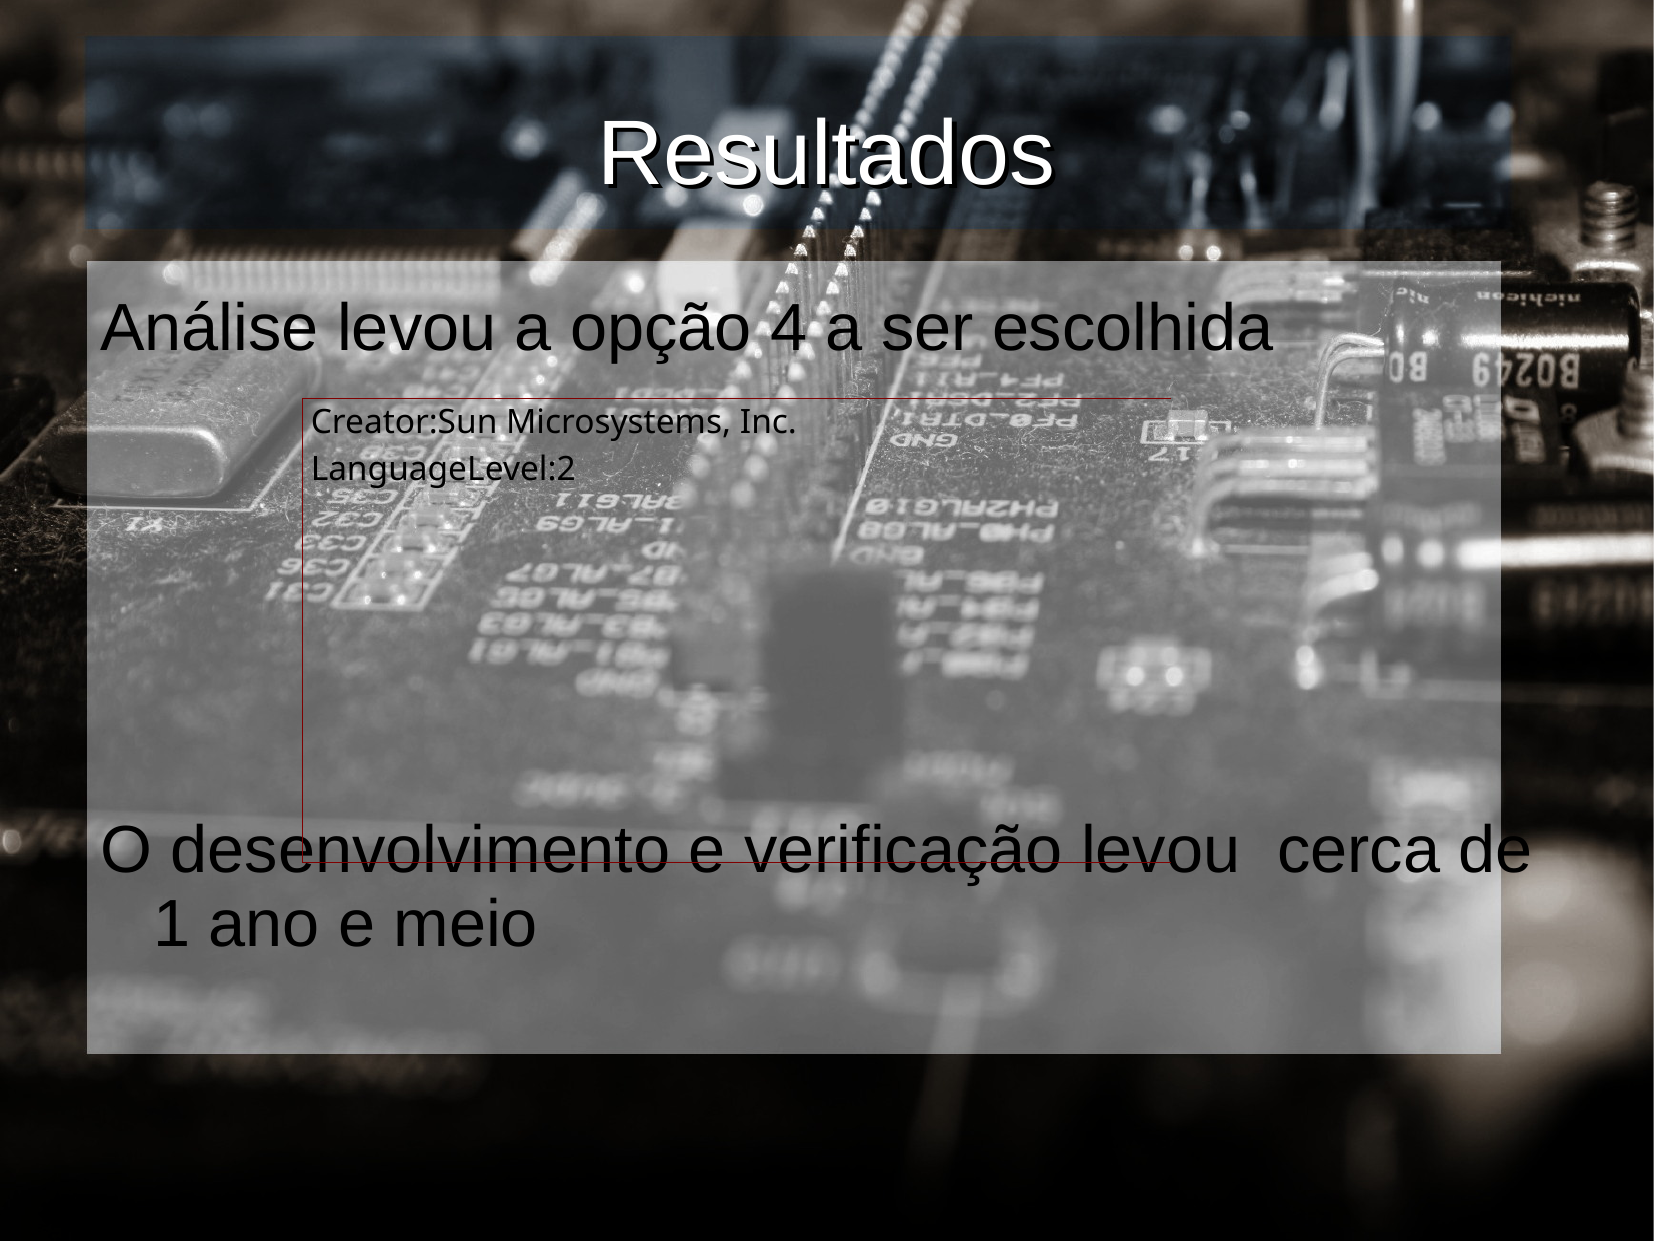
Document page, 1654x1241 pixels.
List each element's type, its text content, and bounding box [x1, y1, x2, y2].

list Análise levou a opção 4 a ser escolhida O desenvolvimento e verificação levou cerca de 1 ano e meio [82, 290, 1571, 1094]
picture [0, 0, 1654, 1241]
title Resultados [82, 56, 1571, 250]
